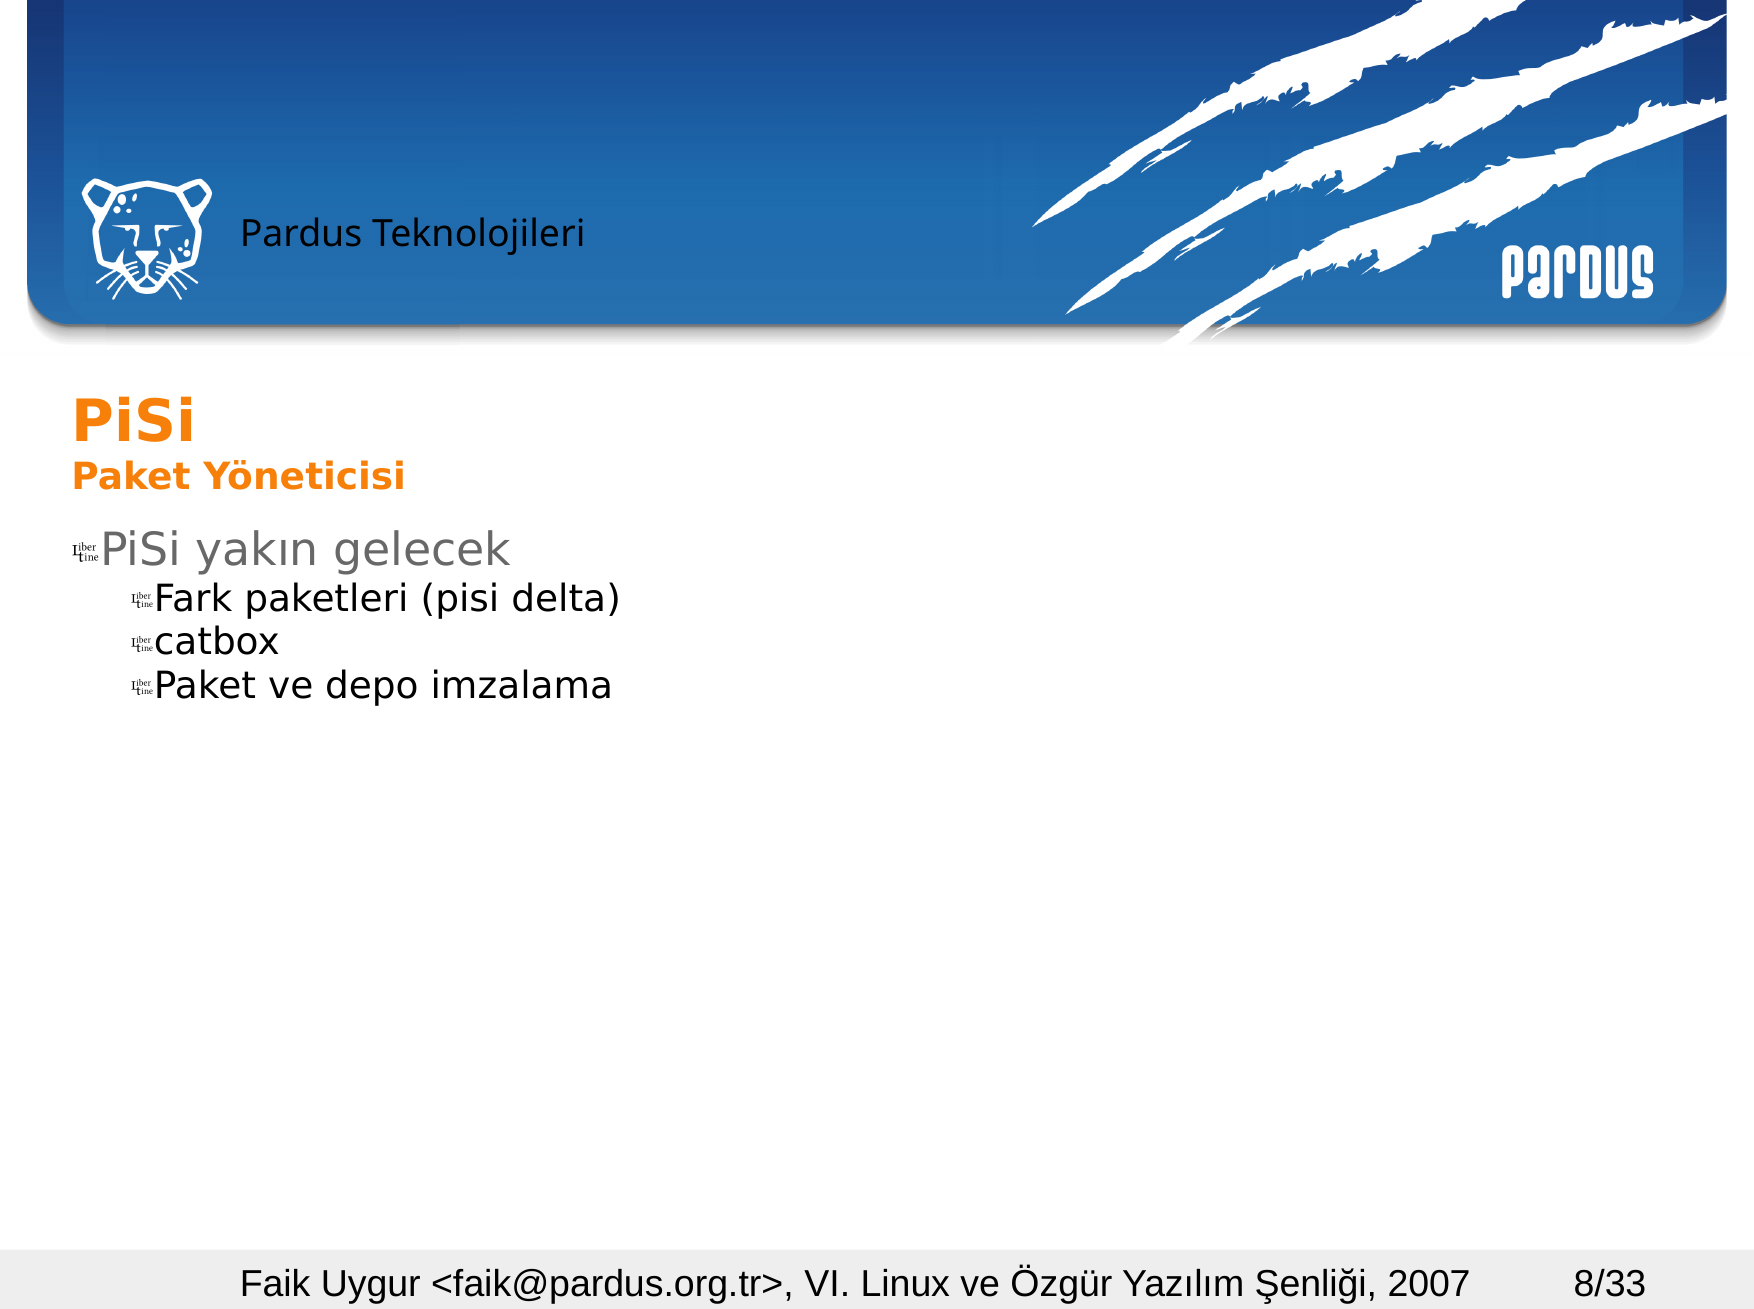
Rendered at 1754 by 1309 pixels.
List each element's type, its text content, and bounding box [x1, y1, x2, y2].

text_box PiSi Paket Yöneticisi PiSi yakın gelecek Fark paketleri (pisi delta) catbox Paket ve depo imzalama [56, 380, 1680, 715]
picture [0, 0, 1753, 355]
